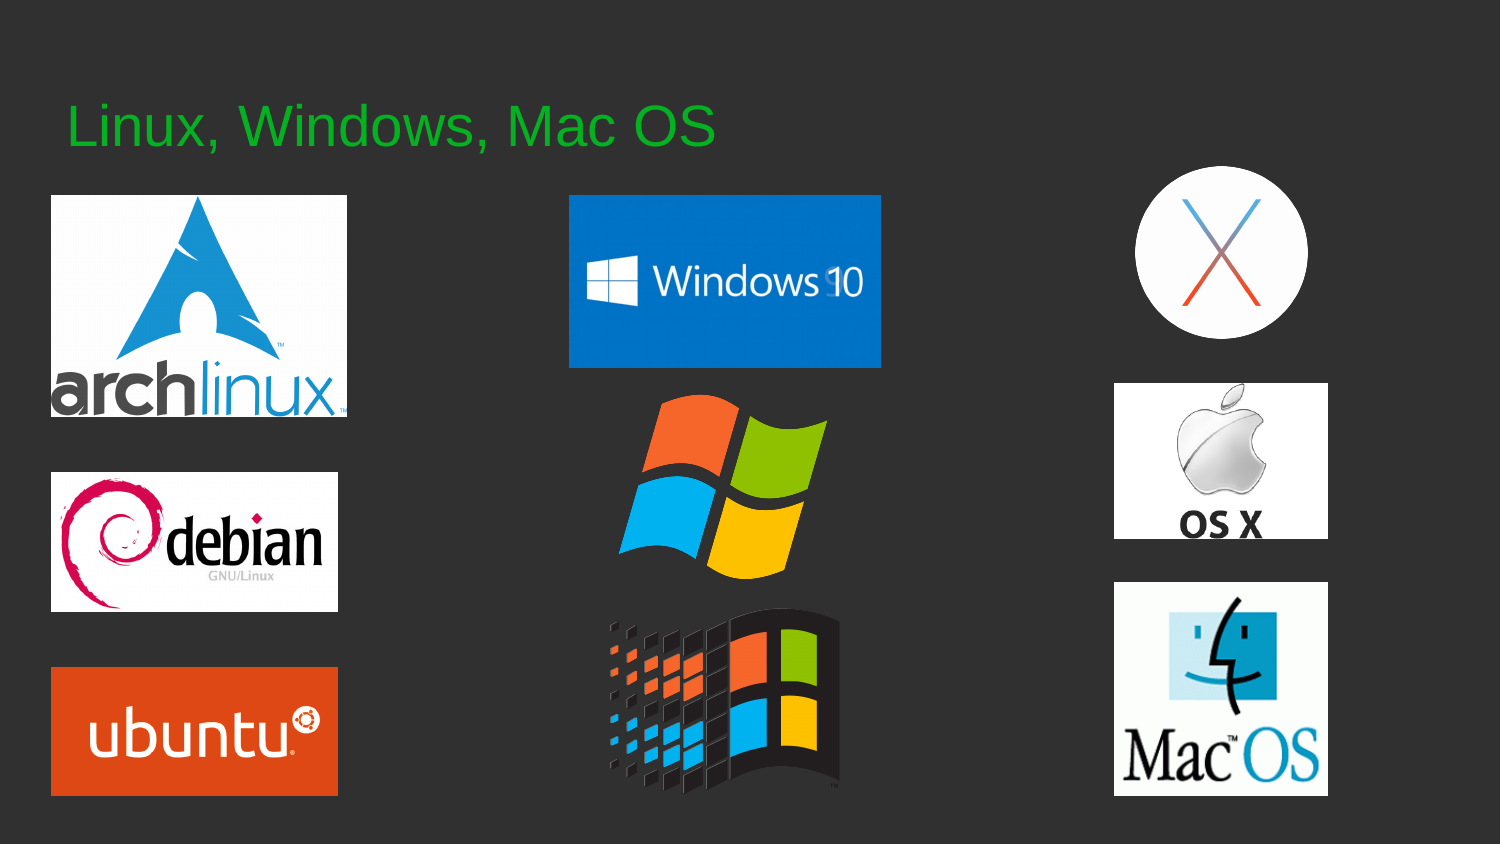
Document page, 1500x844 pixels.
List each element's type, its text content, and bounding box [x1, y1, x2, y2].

picture [1114, 383, 1328, 539]
title Linux, Windows, Mac OS [51, 72, 1449, 167]
picture [1114, 582, 1328, 796]
picture [51, 195, 347, 418]
picture [610, 608, 840, 796]
picture [1135, 166, 1308, 339]
picture [51, 667, 338, 796]
picture [569, 195, 881, 368]
picture [618, 394, 832, 582]
picture [51, 472, 338, 612]
